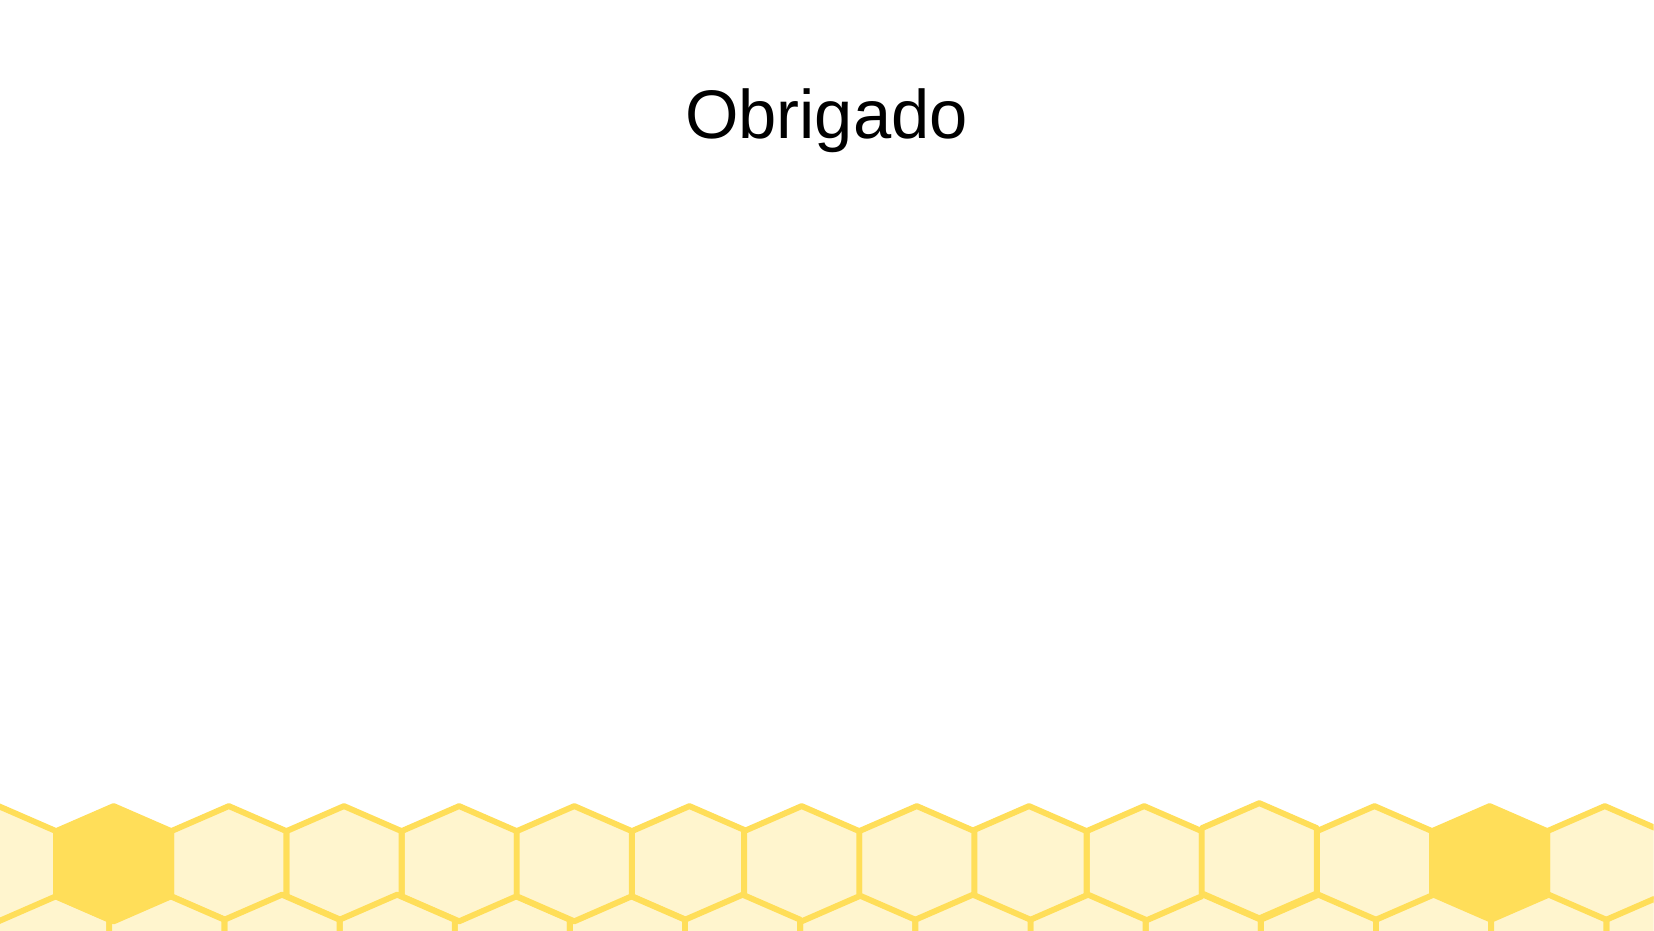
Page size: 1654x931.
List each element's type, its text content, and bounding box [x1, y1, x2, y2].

title Obrigado [82, 37, 1571, 193]
